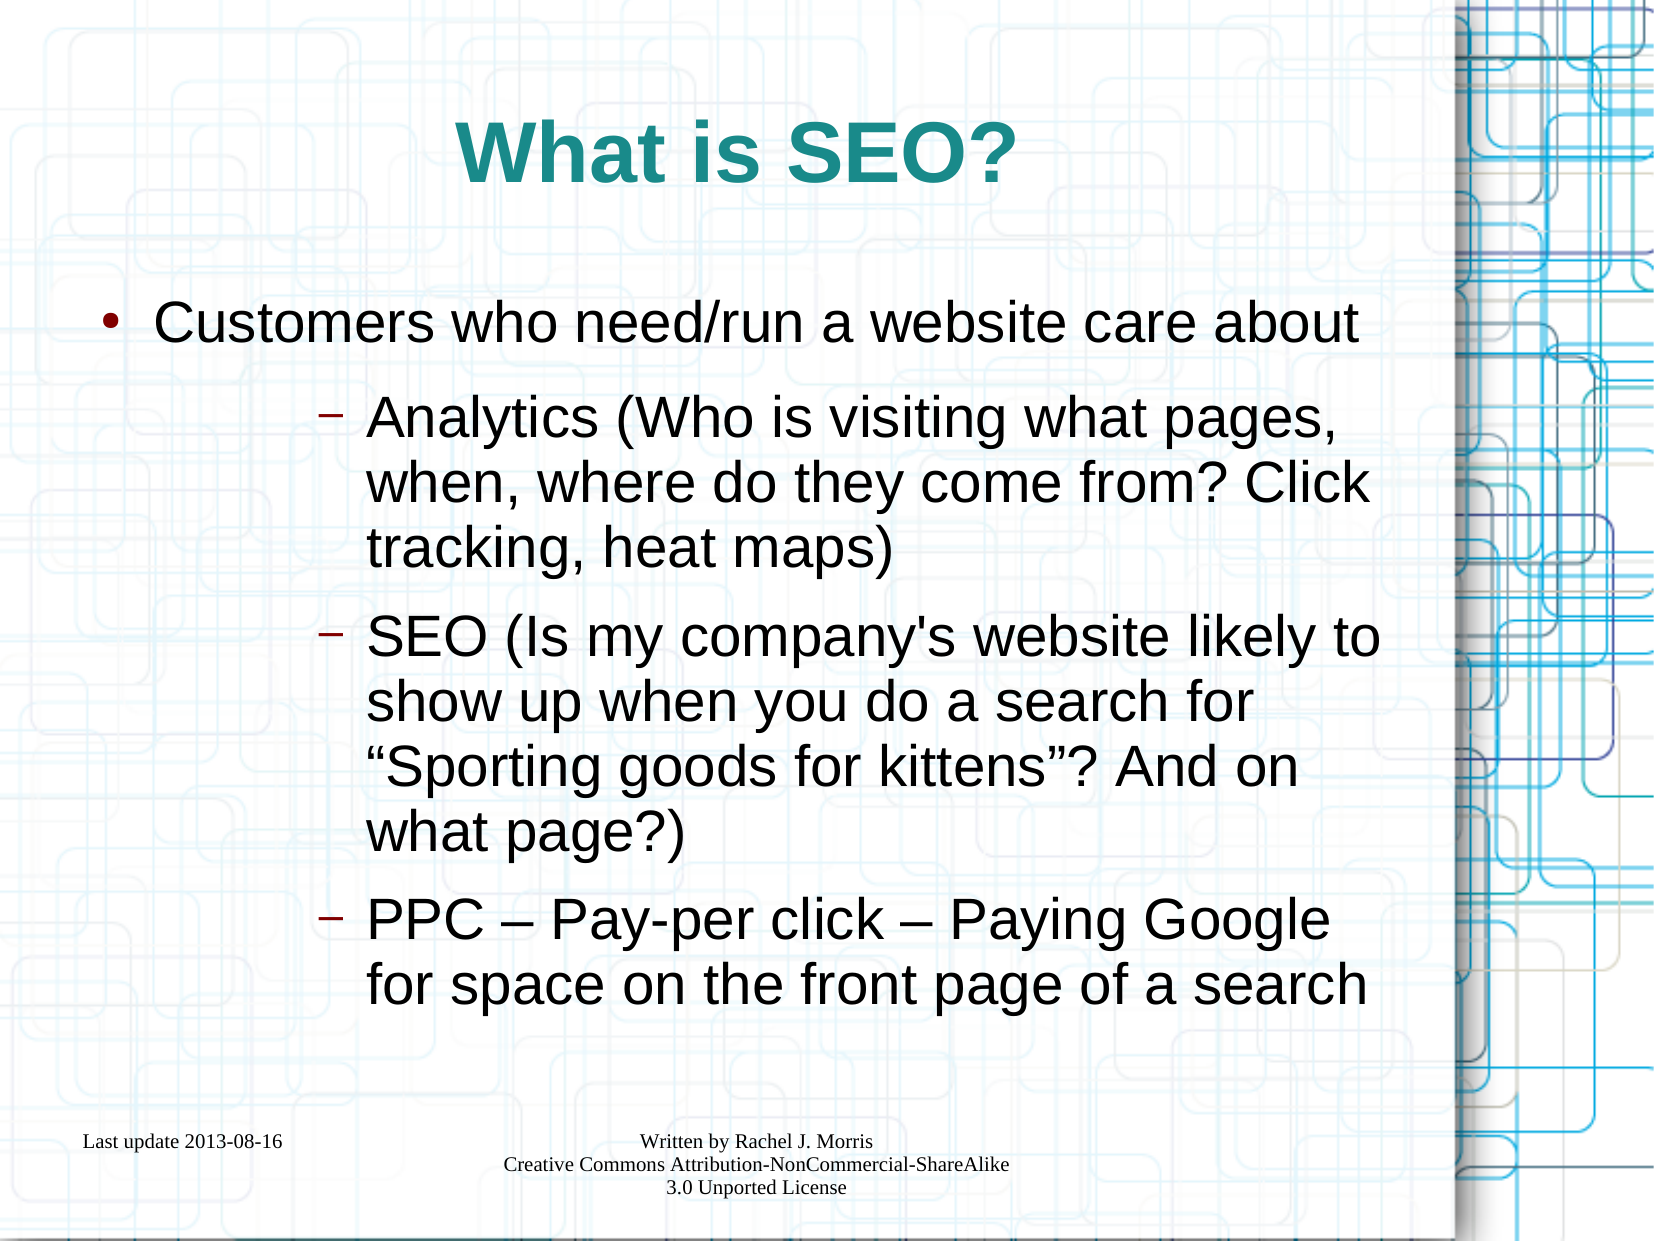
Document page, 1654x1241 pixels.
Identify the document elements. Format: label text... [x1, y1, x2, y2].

picture [0, 0, 1654, 1241]
title What is SEO? [59, 49, 1418, 257]
list Customers who need/run a website care about Analytics (Who is visiting what pages, when, where do they come from? Click tracking, heat maps) SEO (Is my company's website likely to show up when you do a search for “Sporting goods for kittens”? And on what page?) PPC – Pay-per click – Paying Google for space on the front page of a search [82, 290, 1418, 1018]
